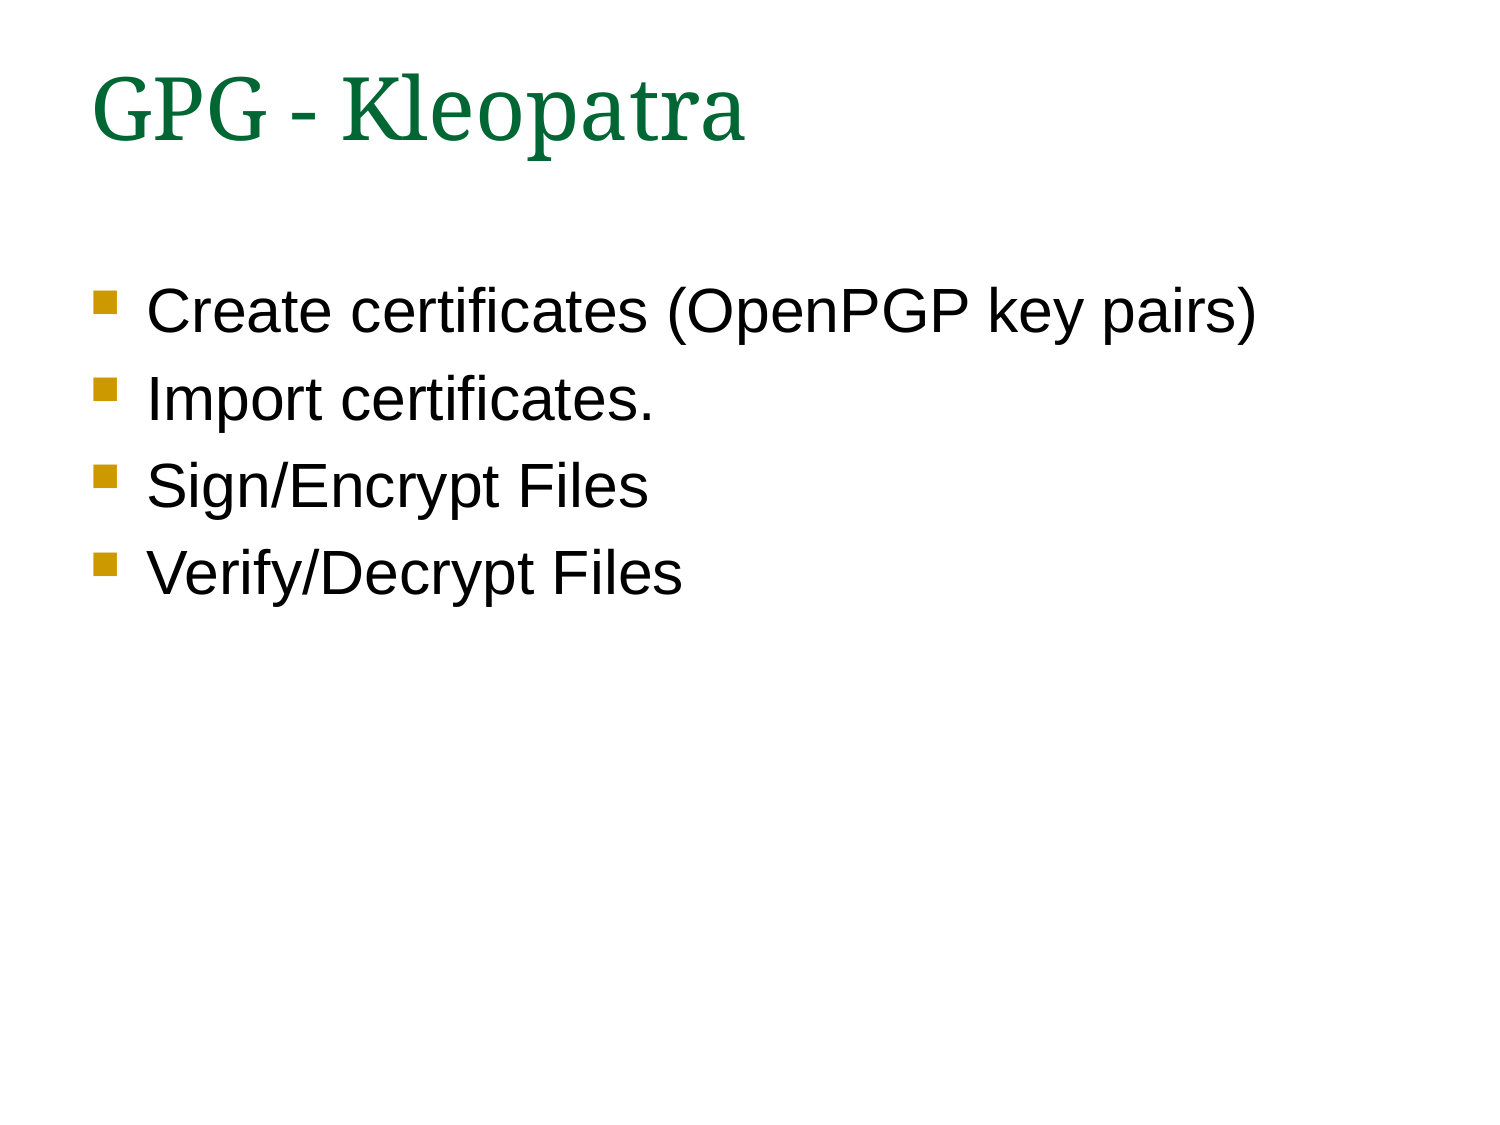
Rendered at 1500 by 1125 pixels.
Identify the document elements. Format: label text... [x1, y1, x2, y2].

list Create certificates (OpenPGP key pairs) Import certificates. Sign/Encrypt Files Verify/Decrypt Files [75, 262, 1425, 1006]
title GPG - Kleopatra [75, 45, 1425, 233]
